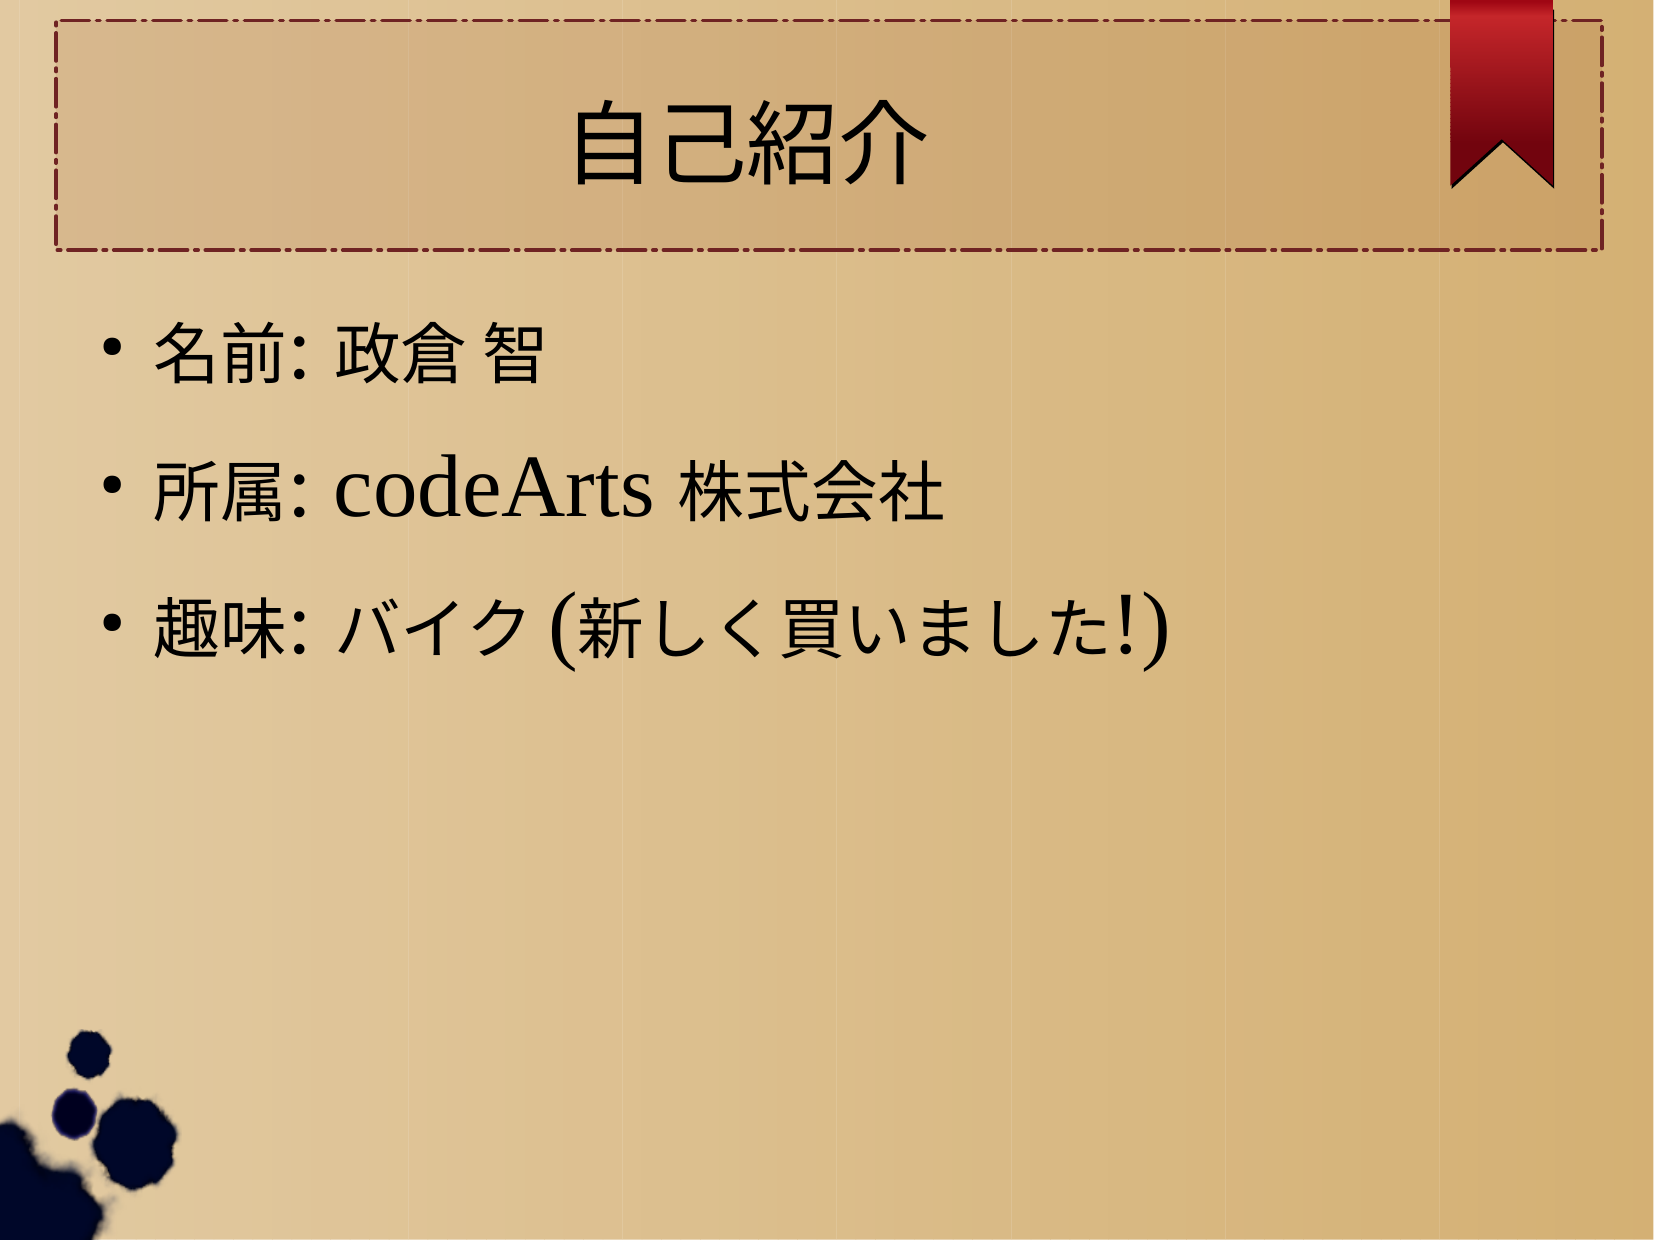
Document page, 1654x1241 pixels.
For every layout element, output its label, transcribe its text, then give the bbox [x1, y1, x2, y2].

title 自己紹介 [82, 47, 1412, 229]
list 名前: 政倉 智 所属: codeArts 株式会社 趣味: バイク (新しく買いました!) [82, 299, 1571, 1019]
